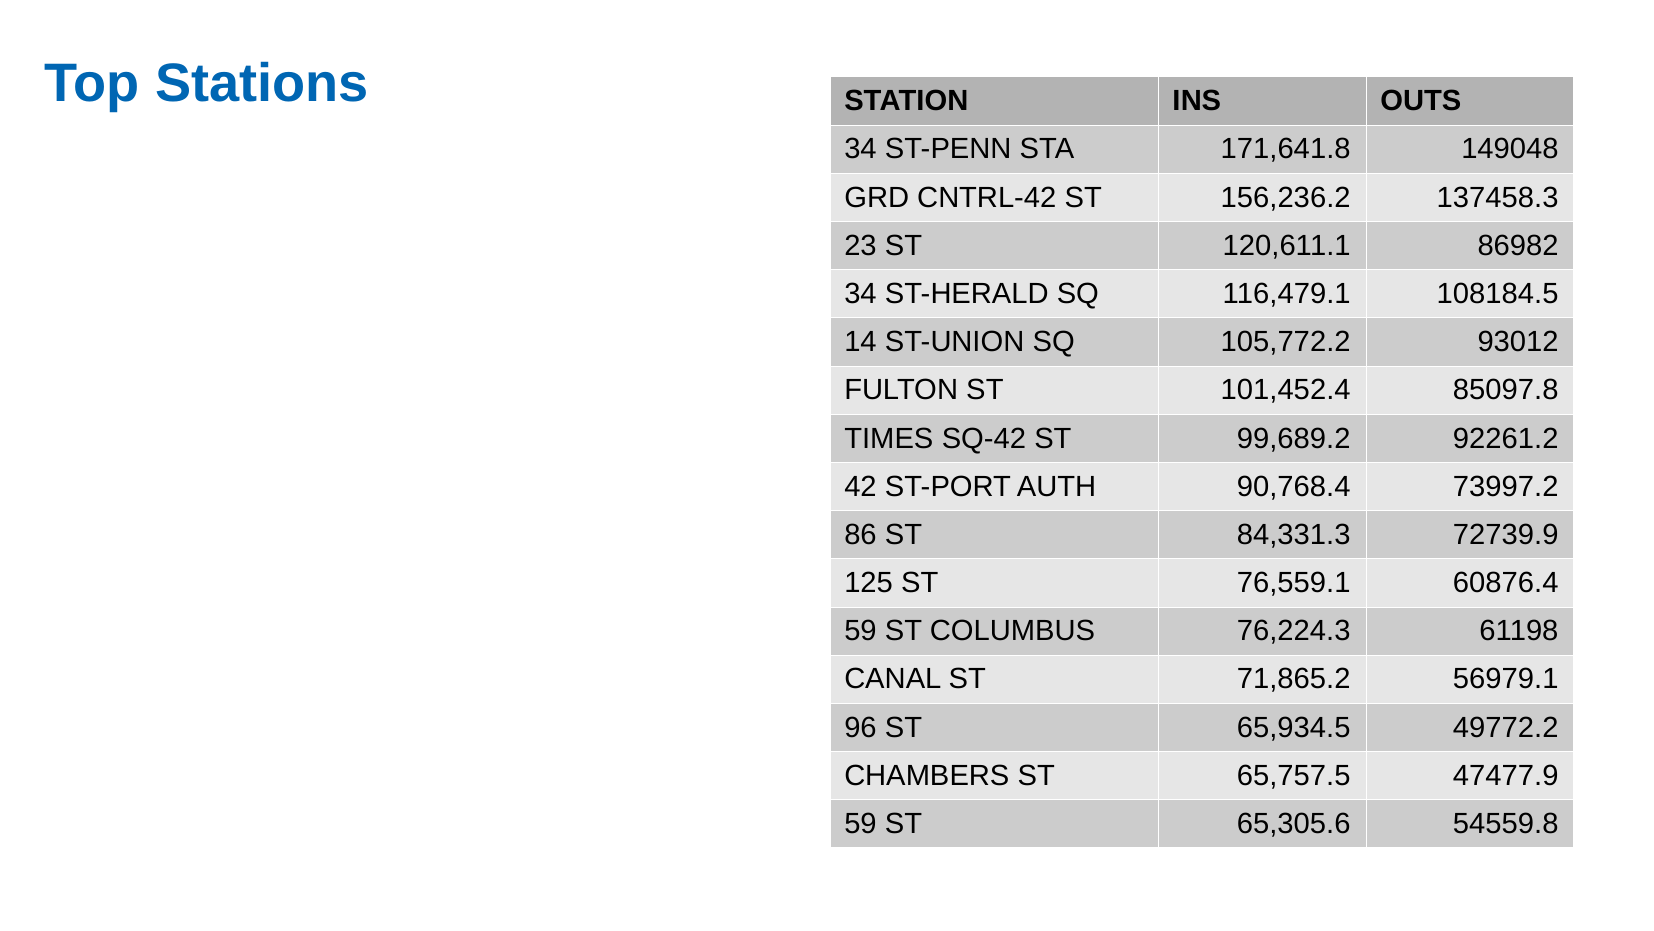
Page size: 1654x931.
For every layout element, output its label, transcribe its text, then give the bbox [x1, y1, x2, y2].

table_cell 120,611.1 [1159, 222, 1366, 269]
table_header INS [1159, 77, 1366, 125]
table_cell FULTON ST [831, 367, 1158, 414]
table_cell 59 ST COLUMBUS [831, 608, 1158, 655]
table_cell 71,865.2 [1159, 656, 1366, 703]
table_cell 137458.3 [1367, 174, 1573, 221]
table_cell 47477.9 [1367, 752, 1573, 799]
table_cell 76,559.1 [1159, 559, 1366, 607]
table_cell 60876.4 [1367, 559, 1573, 607]
table_cell 86 ST [831, 511, 1158, 558]
table_cell TIMES SQ-42 ST [831, 415, 1158, 462]
table_cell CHAMBERS ST [831, 752, 1158, 799]
table_cell 171,641.8 [1159, 126, 1366, 173]
table_cell 34 ST-PENN STA [831, 126, 1158, 173]
table_cell 85097.8 [1367, 367, 1573, 414]
table_cell 65,934.5 [1159, 704, 1366, 751]
table_cell 73997.2 [1367, 463, 1573, 510]
table_cell 96 ST [831, 704, 1158, 751]
table_cell 93012 [1367, 318, 1573, 366]
table_cell 42 ST-PORT AUTH [831, 463, 1158, 510]
table_cell 92261.2 [1367, 415, 1573, 462]
table_header STATION [831, 77, 1158, 125]
table_cell 76,224.3 [1159, 608, 1366, 655]
table_cell GRD CNTRL-42 ST [831, 174, 1158, 221]
table_cell 156,236.2 [1159, 174, 1366, 221]
table_header OUTS [1367, 77, 1573, 125]
table_cell 54559.8 [1367, 800, 1573, 847]
table_cell 23 ST [831, 222, 1158, 269]
table_cell 59 ST [831, 800, 1158, 847]
table_cell 65,757.5 [1159, 752, 1366, 799]
table_cell 61198 [1367, 608, 1573, 655]
table_cell 90,768.4 [1159, 463, 1366, 510]
table_cell 116,479.1 [1159, 270, 1366, 317]
table_cell 101,452.4 [1159, 367, 1366, 414]
table_cell 56979.1 [1367, 656, 1573, 703]
table_cell 105,772.2 [1159, 318, 1366, 366]
table_cell 108184.5 [1367, 270, 1573, 317]
table_cell 14 ST-UNION SQ [831, 318, 1158, 366]
table_cell 99,689.2 [1159, 415, 1366, 462]
table_cell 65,305.6 [1159, 800, 1366, 847]
table_cell 86982 [1367, 222, 1573, 269]
table_cell 72739.9 [1367, 511, 1573, 558]
table_cell CANAL ST [831, 656, 1158, 703]
table_cell 84,331.3 [1159, 511, 1366, 558]
table_cell 49772.2 [1367, 704, 1573, 751]
text_box Top Stations [30, 45, 466, 182]
table_cell 149048 [1367, 126, 1573, 173]
table_cell 34 ST-HERALD SQ [831, 270, 1158, 317]
table_cell 125 ST [831, 559, 1158, 607]
